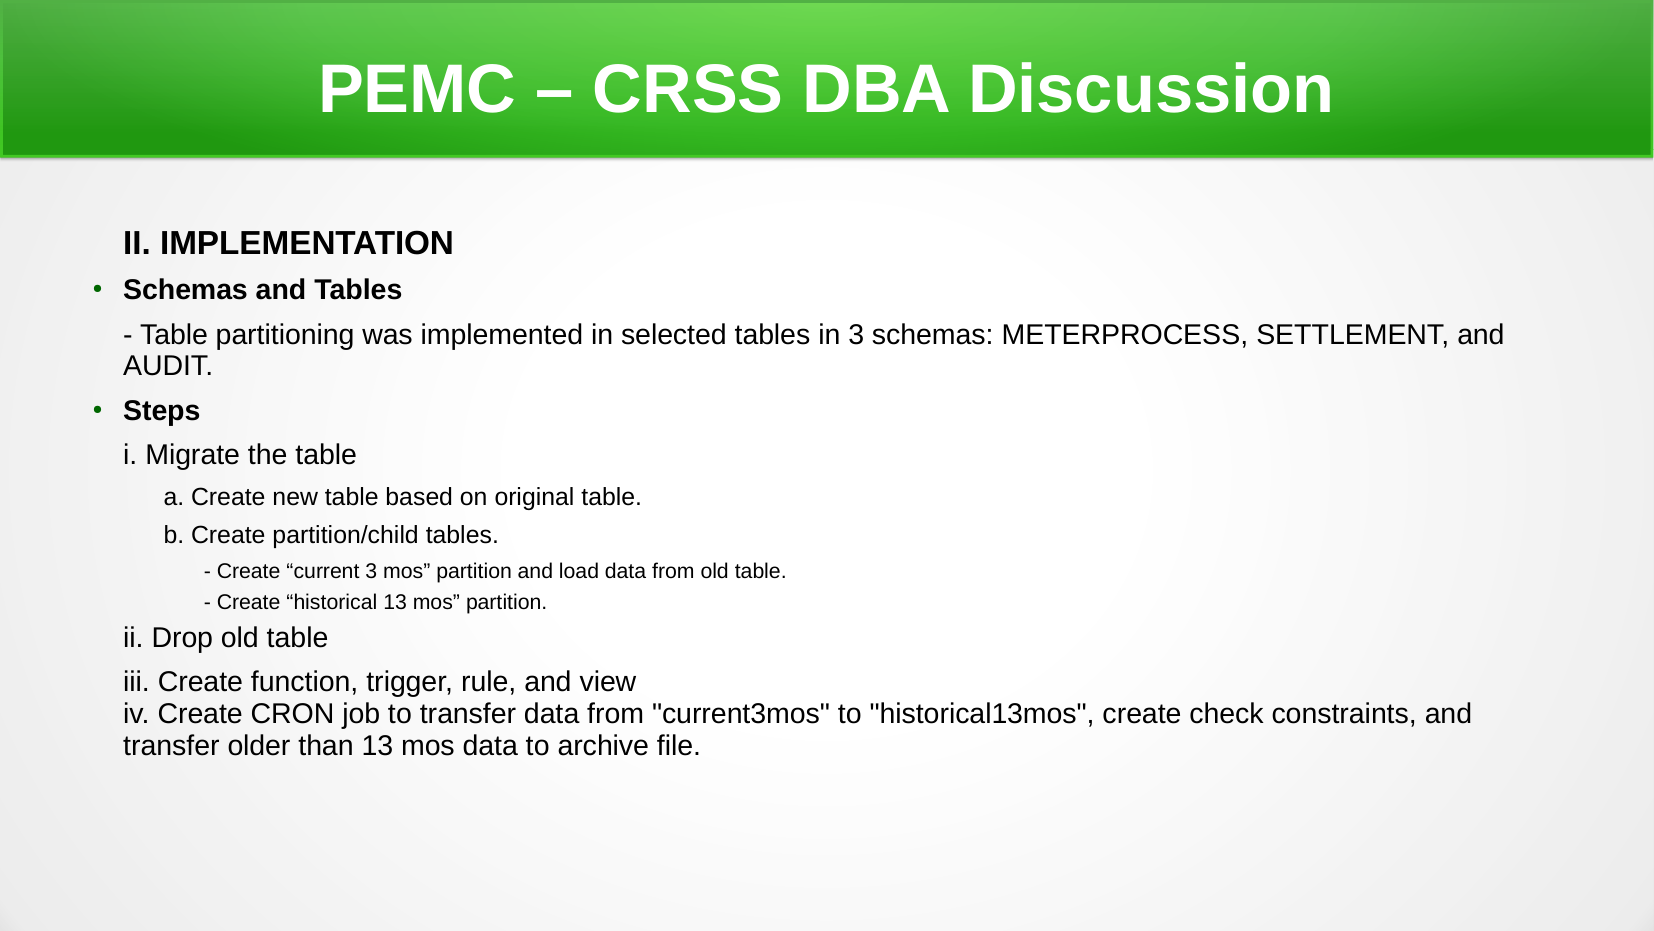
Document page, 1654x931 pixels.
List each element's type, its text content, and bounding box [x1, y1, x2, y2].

title PEMC – CRSS DBA Discussion [82, 35, 1571, 142]
list II. IMPLEMENTATION Schemas and Tables - Table partitioning was implemented in selected tables in 3 schemas: METERPROCESS, SETTLEMENT, and AUDIT. Steps i. Migrate the table a. Create new table based on original table. b. Create partition/child tables. - Create “current 3 mos” partition and load data from old table. - Create “historical 13 mos” partition. ii. Drop old table iii. Create function, trigger, rule, and view iv. Create CRON job to transfer data from "current3mos" to "historical13mos", create check constraints, and transfer older than 13 mos data to archive file. [82, 224, 1571, 764]
